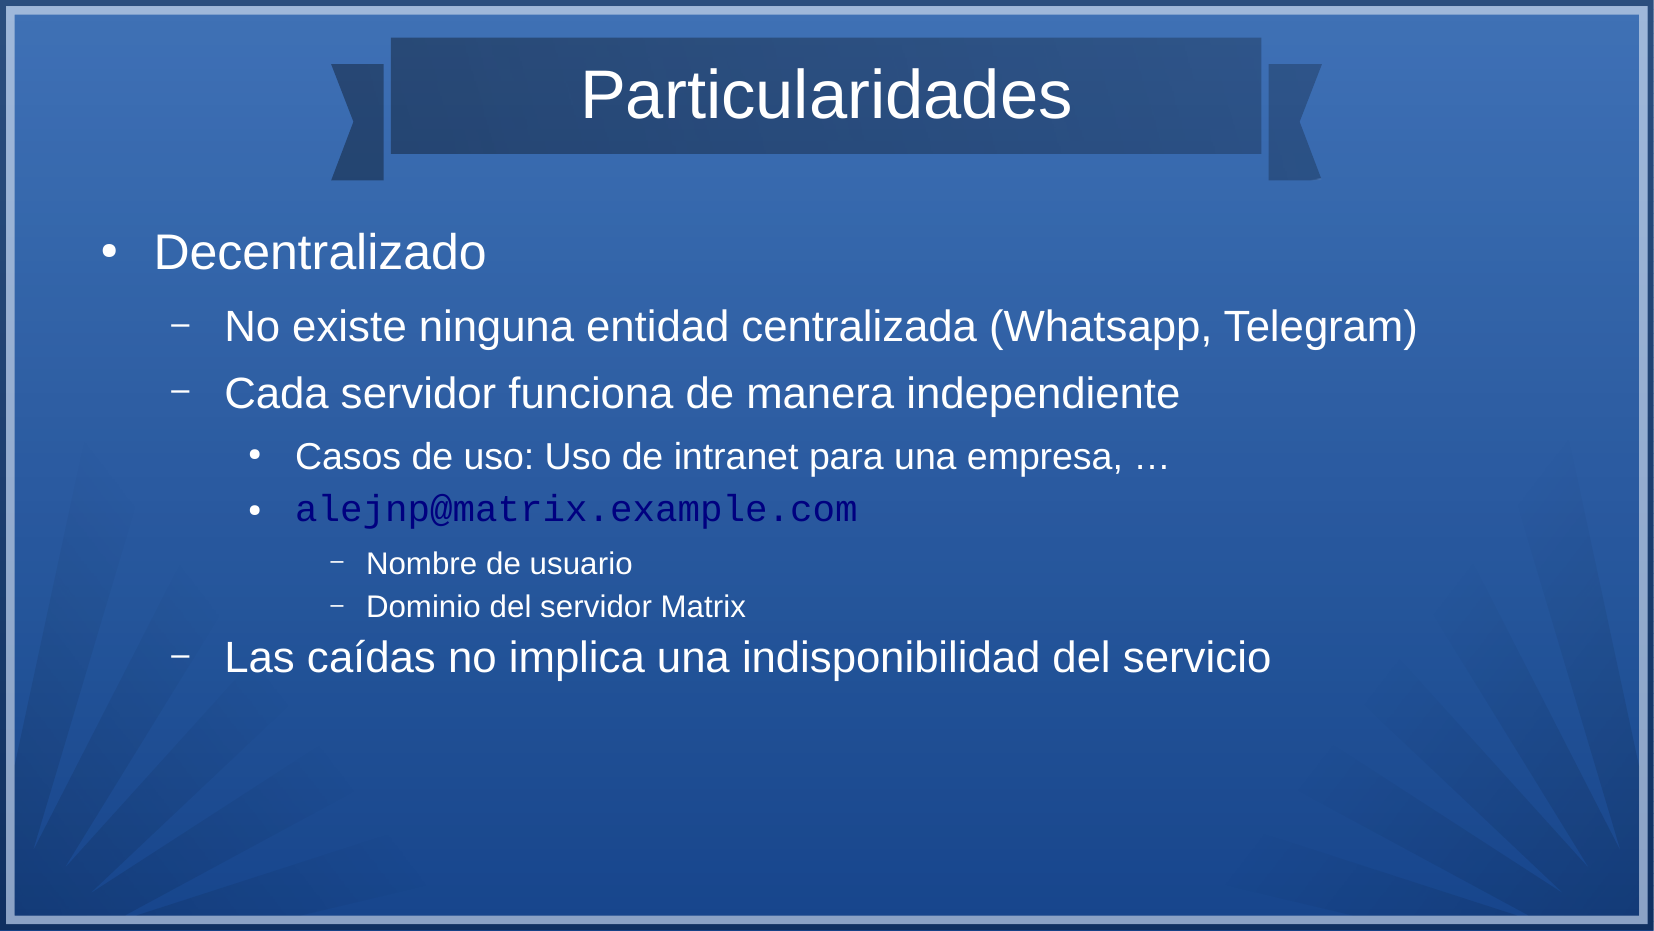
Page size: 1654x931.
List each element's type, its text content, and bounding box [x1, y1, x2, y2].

list Decentralizado No existe ninguna entidad centralizada (Whatsapp, Telegram) Cada servidor funciona de manera independiente Casos de uso: Uso de intranet para una empresa, … alejnp@matrix.example.com Nombre de usuario Dominio del servidor Matrix Las caídas no implica una indisponibilidad del servicio [82, 224, 1571, 848]
title Particularidades [389, 35, 1264, 154]
